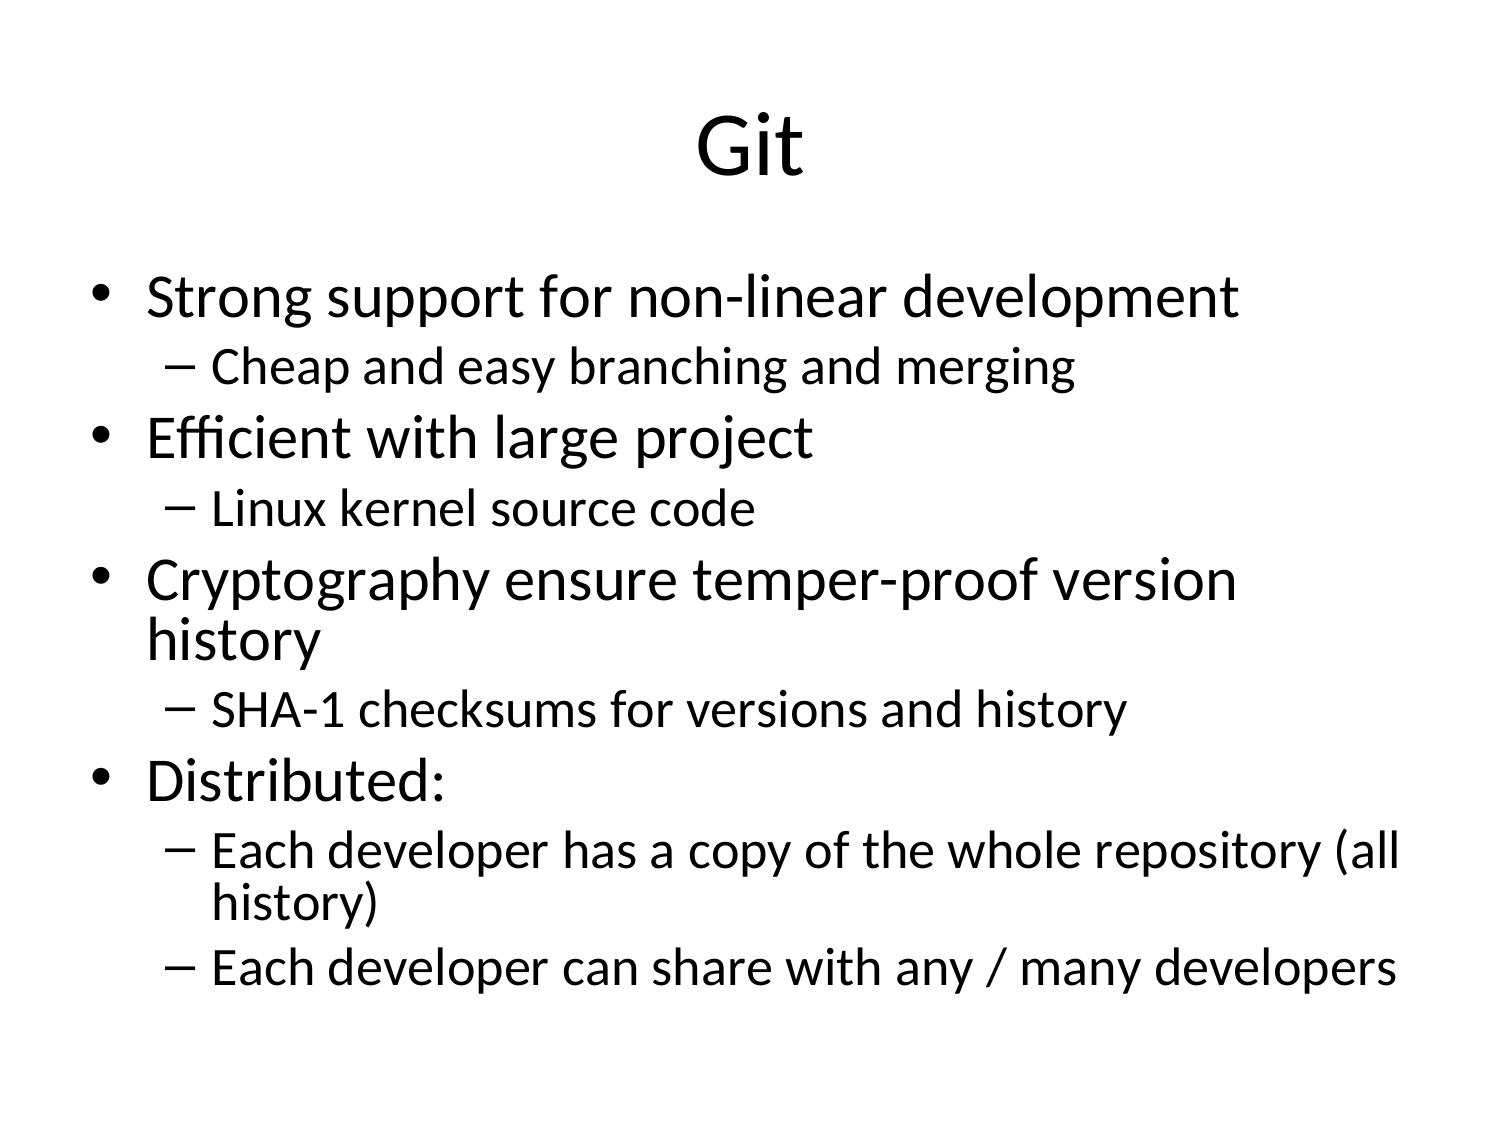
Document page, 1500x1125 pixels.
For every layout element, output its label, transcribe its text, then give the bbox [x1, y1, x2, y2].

list Strong support for non-linear development Cheap and easy branching and merging Efficient with large project Linux kernel source code Cryptography ensure temper-proof version history SHA-1 checksums for versions and history Distributed: Each developer has a copy of the whole repository (all history) Each developer can share with any / many developers [75, 262, 1426, 1006]
title Git [75, 45, 1426, 233]
